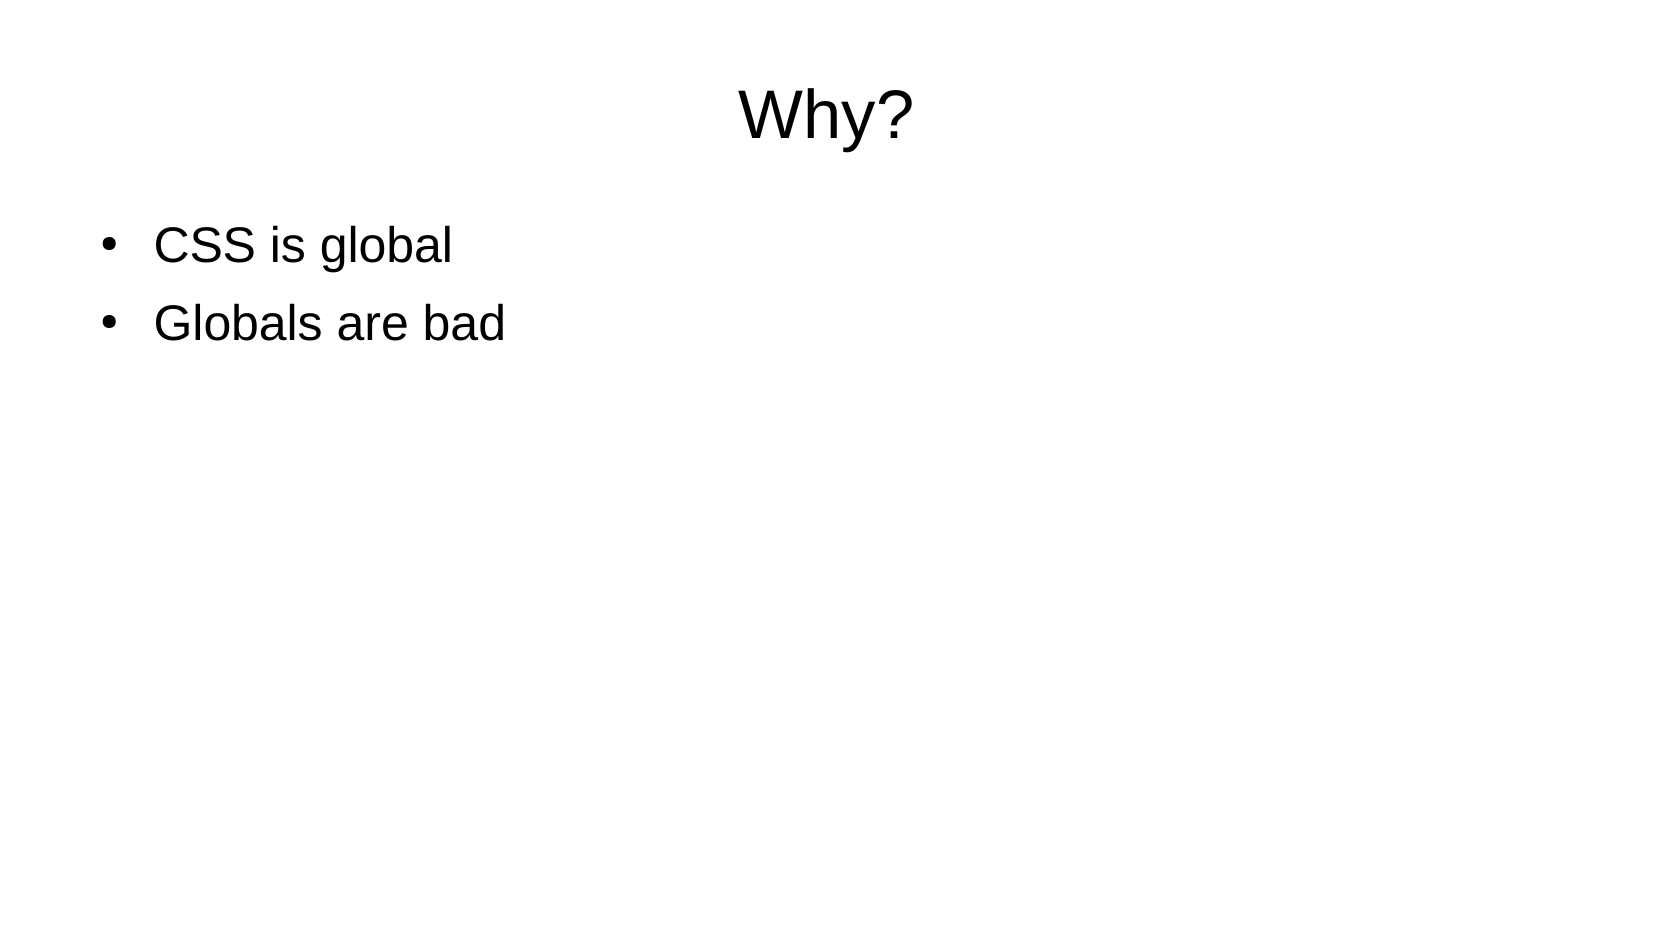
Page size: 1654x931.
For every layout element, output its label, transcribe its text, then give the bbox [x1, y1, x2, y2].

list CSS is global Globals are bad [82, 217, 1571, 758]
title Why? [82, 37, 1571, 193]
